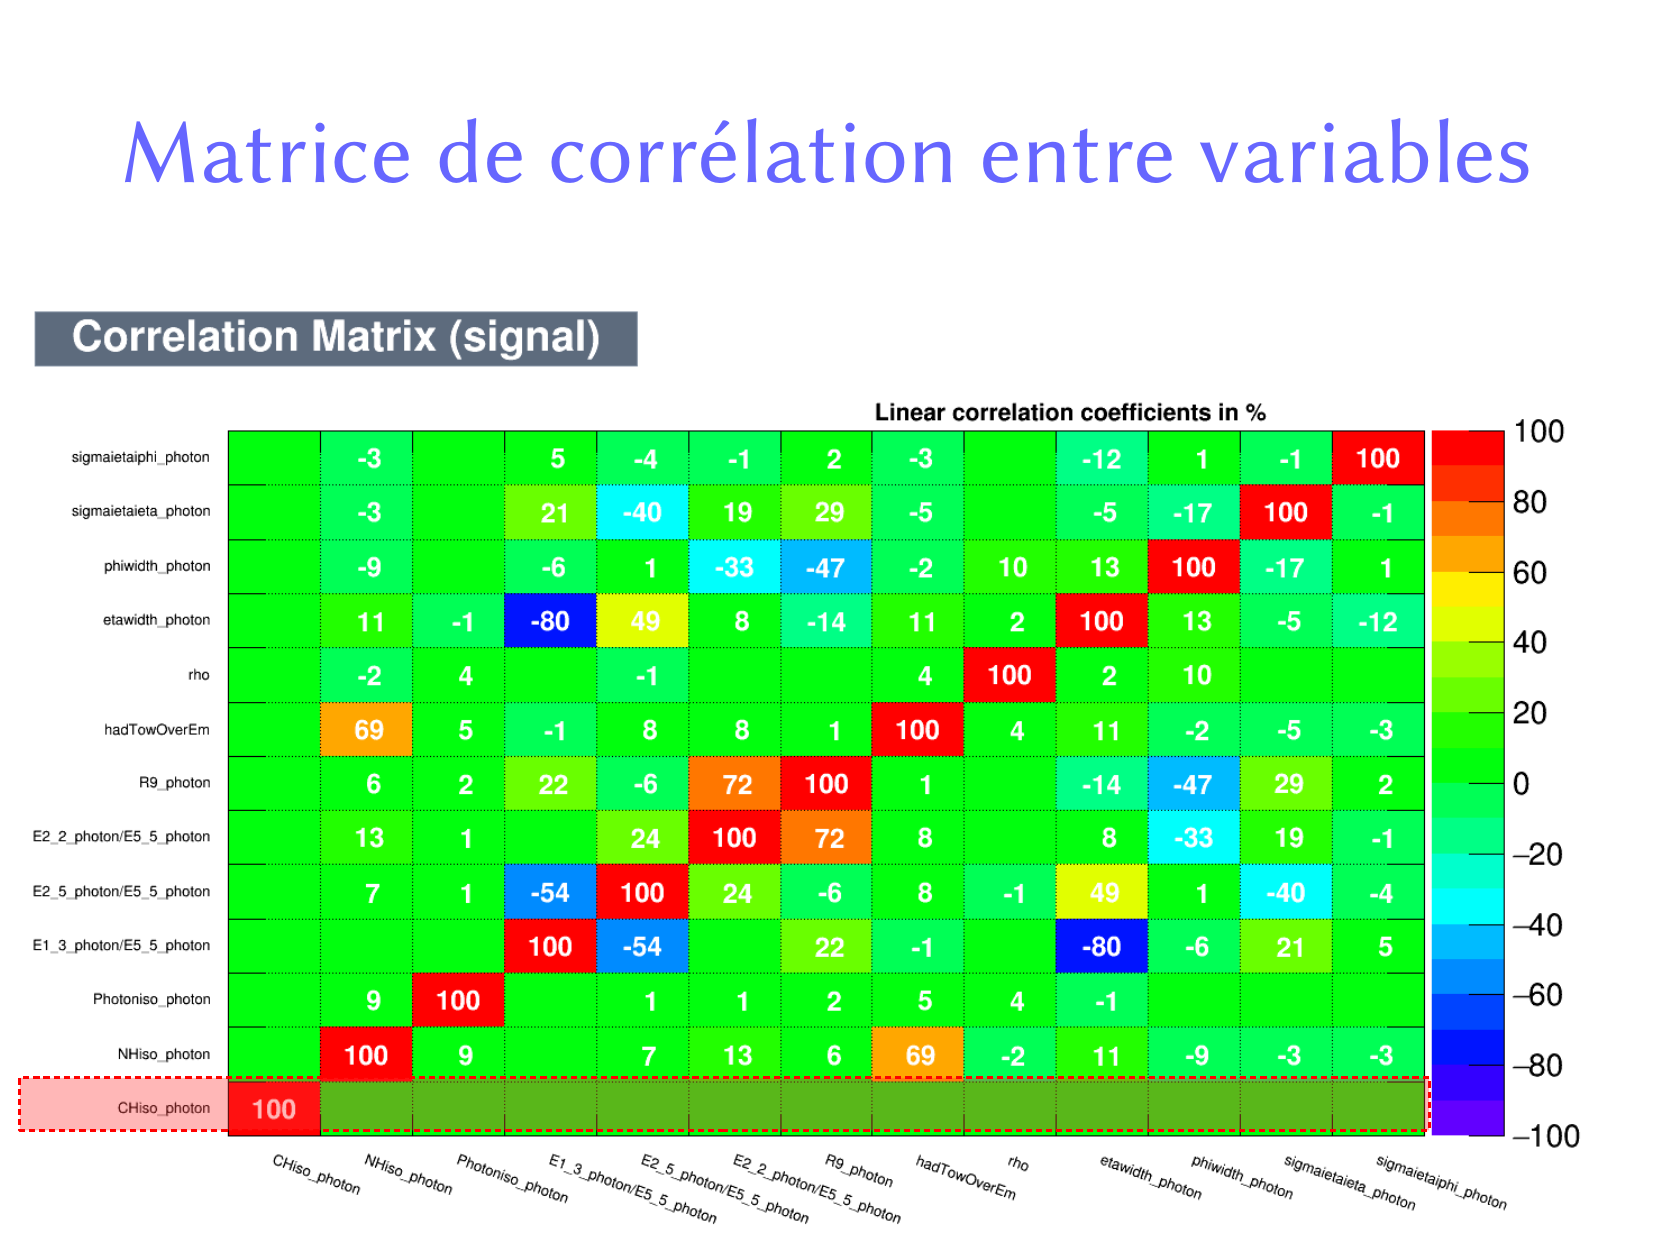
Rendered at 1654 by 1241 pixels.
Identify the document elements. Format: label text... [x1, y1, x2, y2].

title Matrice de corrélation entre variables [82, 49, 1571, 257]
text_box [19, 1077, 1430, 1131]
picture [19, 307, 1634, 1241]
